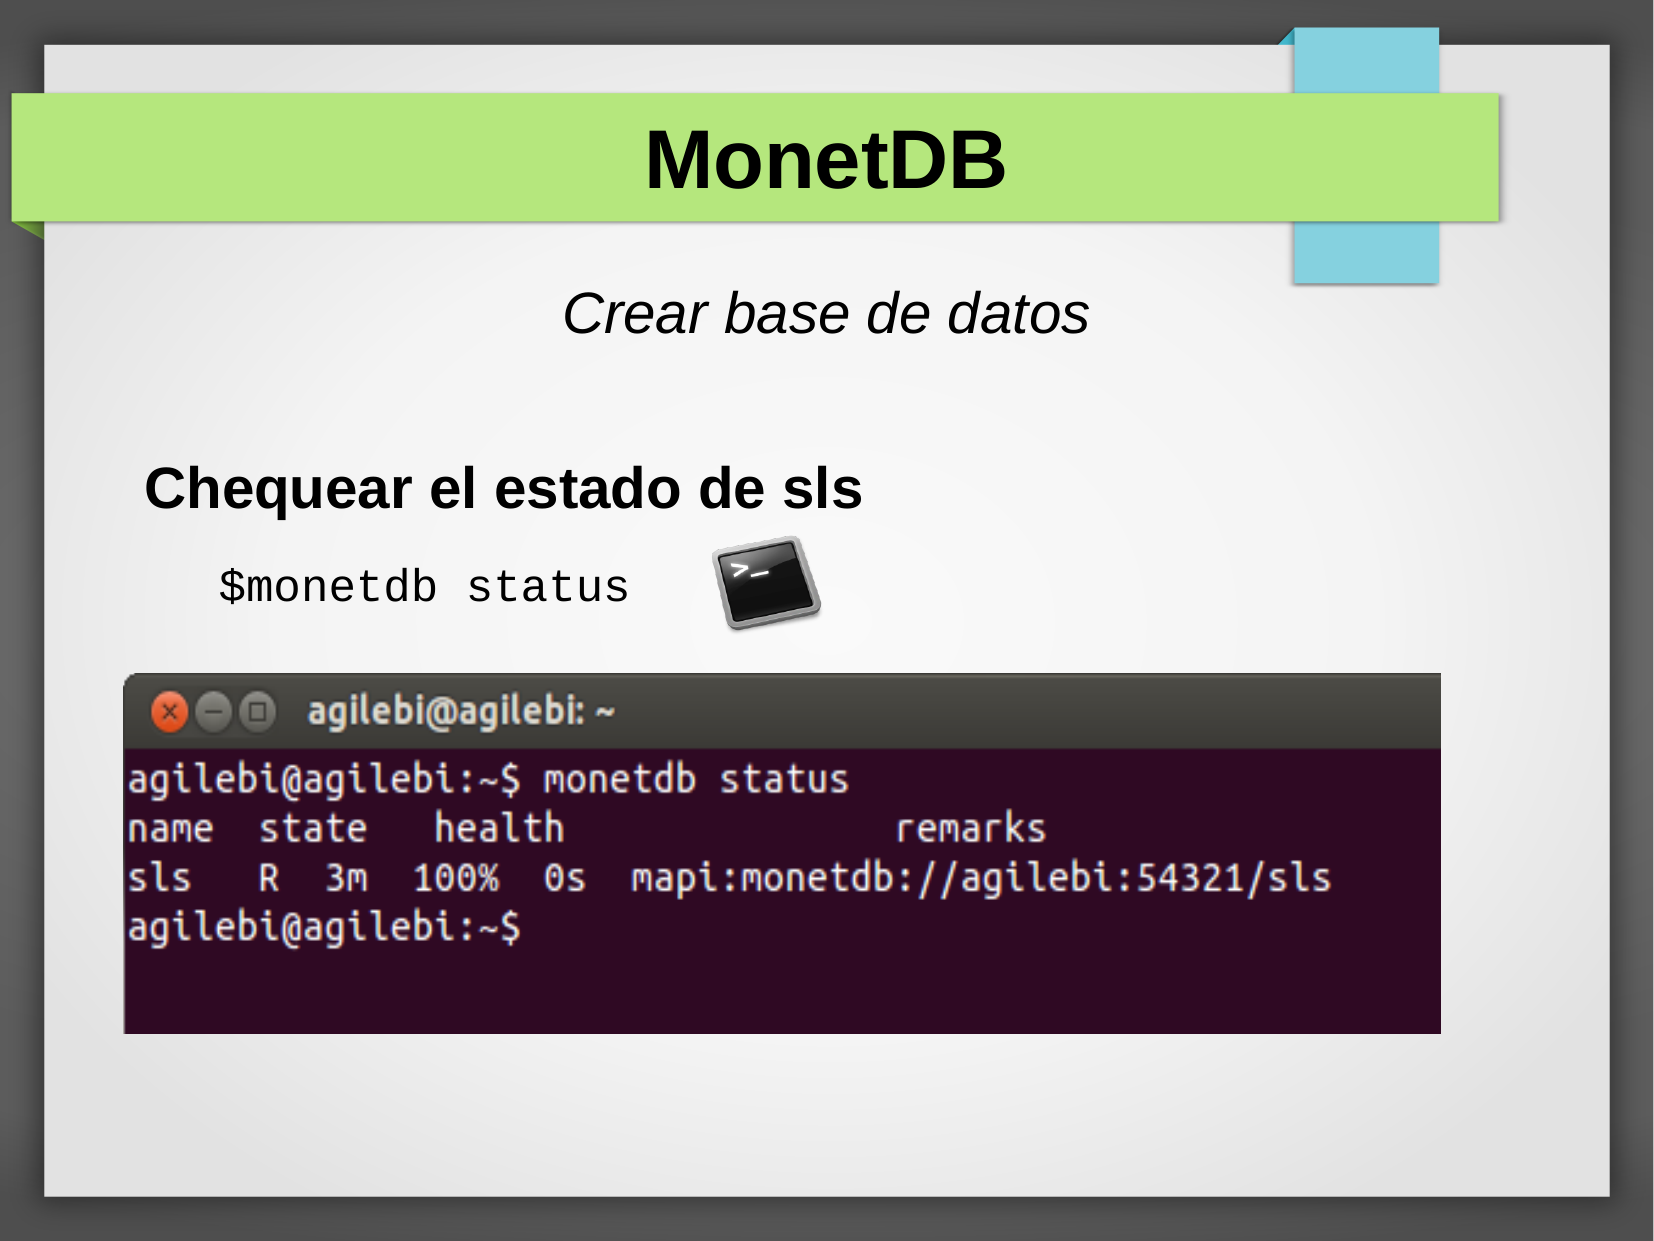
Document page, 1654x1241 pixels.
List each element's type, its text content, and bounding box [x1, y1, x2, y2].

picture [0, 0, 1654, 1241]
text_box Chequear el estado de sls $monetdb status [129, 448, 1465, 623]
title MonetDB [70, 106, 1583, 213]
title Crear base de datos [70, 259, 1583, 367]
